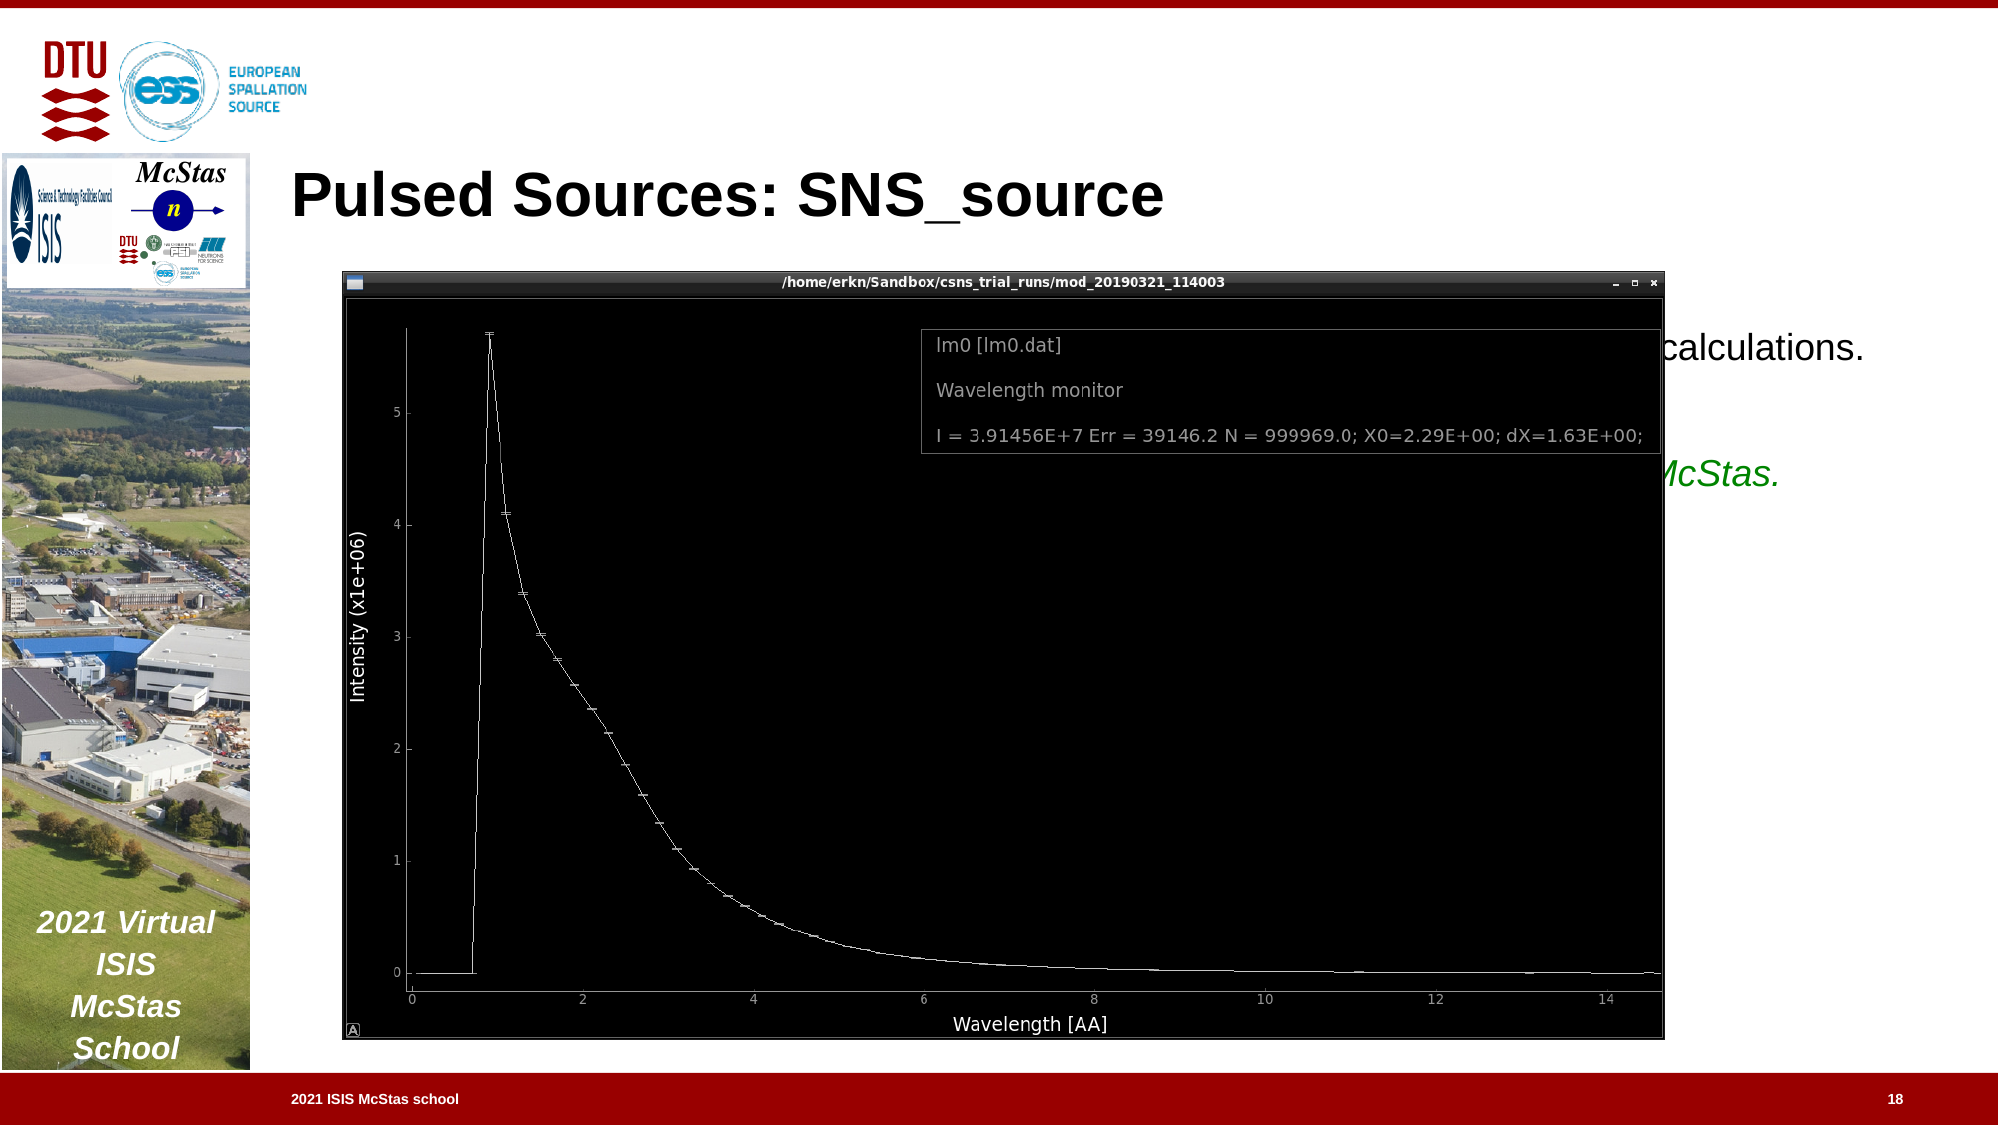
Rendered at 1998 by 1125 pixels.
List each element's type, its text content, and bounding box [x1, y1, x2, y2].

picture [2, 153, 250, 1070]
slide_number <number> [1887, 1088, 1909, 1110]
picture [119, 41, 307, 142]
text_box Samples directly from tallies coming from e.g. MCNP target+moderator calculations. Can be used (with the proper input files) to model CSNS-source. Example (coming from you) is expected to be included in next release of McStas. [1665, 318, 1881, 502]
picture [342, 271, 1665, 1040]
title Pulsed Sources: SNS_source [291, 69, 1819, 230]
